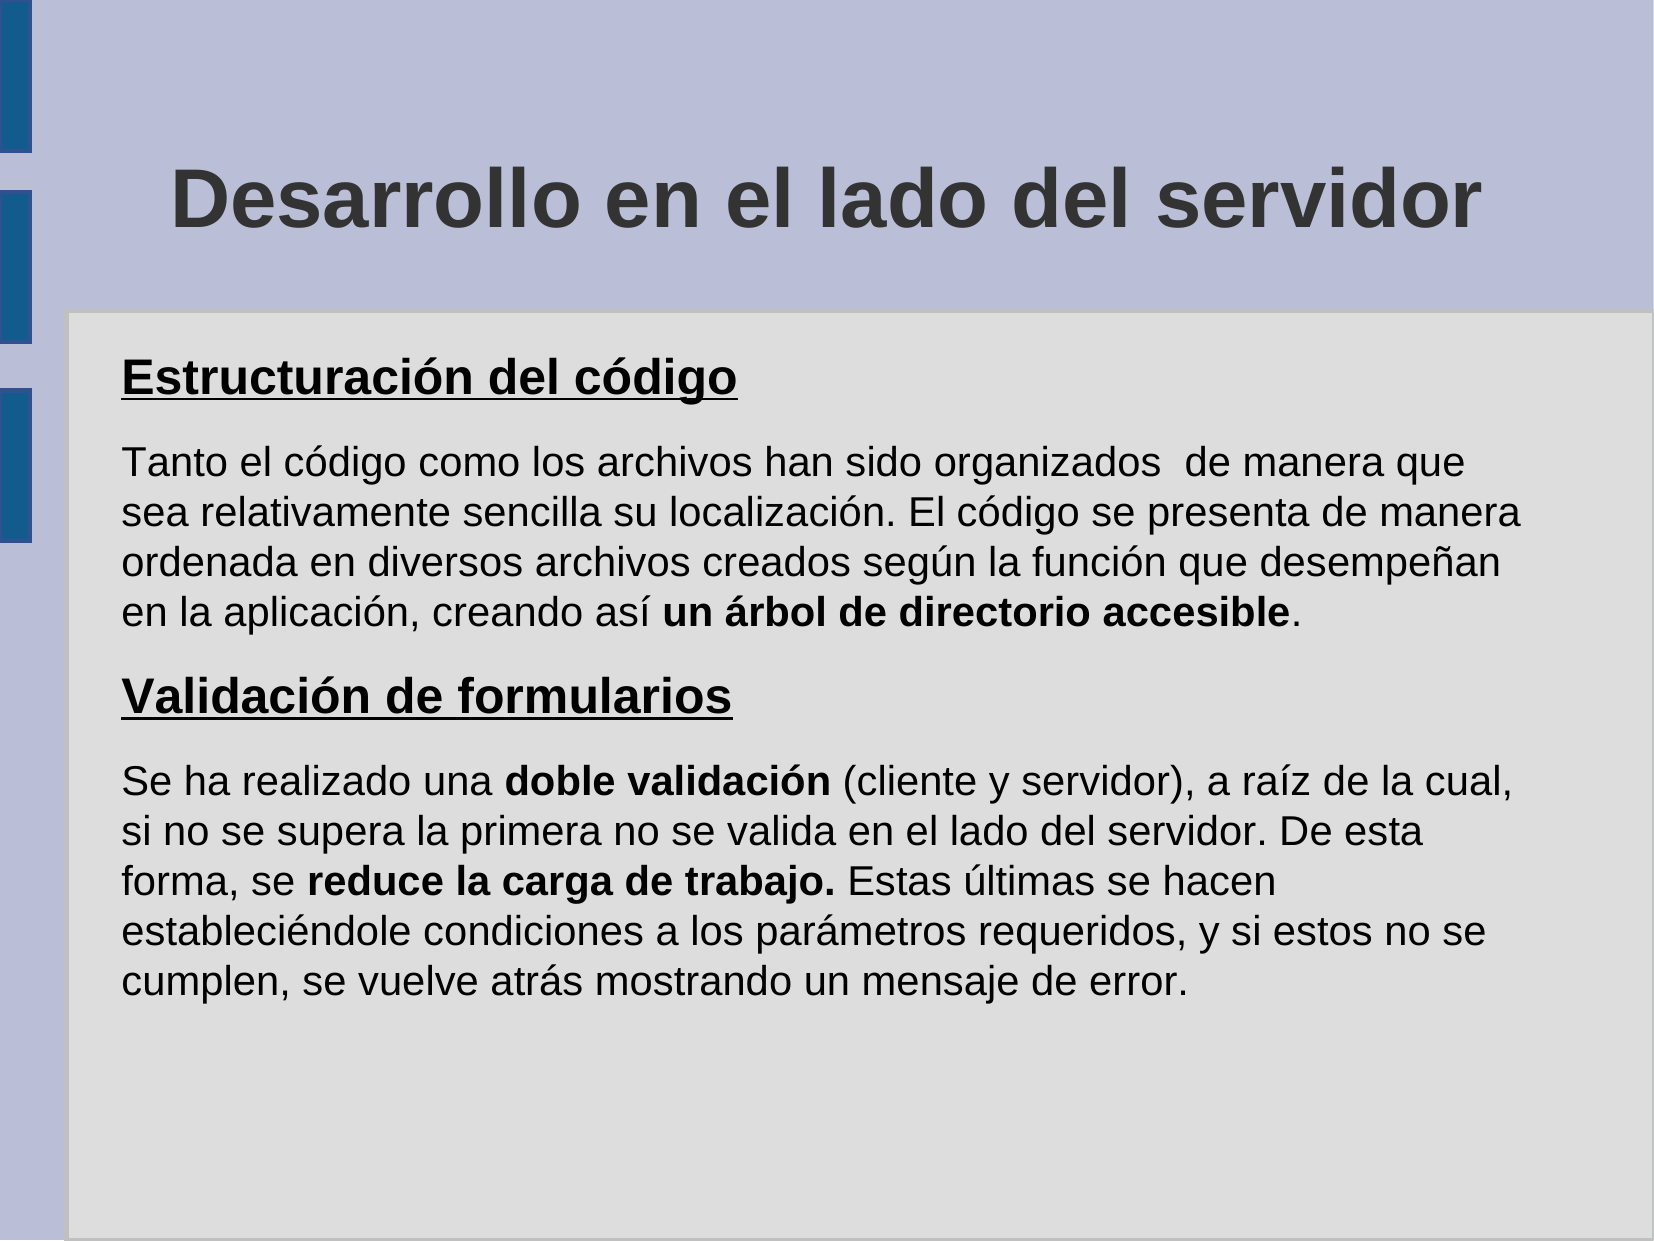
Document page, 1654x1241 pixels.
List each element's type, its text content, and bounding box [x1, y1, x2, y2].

title Desarrollo en el lado del servidor [121, 91, 1534, 299]
list Estructuración del código Tanto el código como los archivos han sido organizados de manera que sea relativamente sencilla su localización. El código se presenta de manera ordenada en diversos archivos creados según la función que desempeñan en la aplicación, creando así un árbol de directorio accesible. Validación de formularios Se ha realizado una doble validación (cliente y servidor), a raíz de la cual, si no se supera la primera no se valida en el lado del servidor. De esta forma, se reduce la carga de trabajo. Estas últimas se hacen estableciéndole condiciones a los parámetros requeridos, y si estos no se cumplen, se vuelve atrás mostrando un mensaje de error. [121, 344, 1534, 1127]
